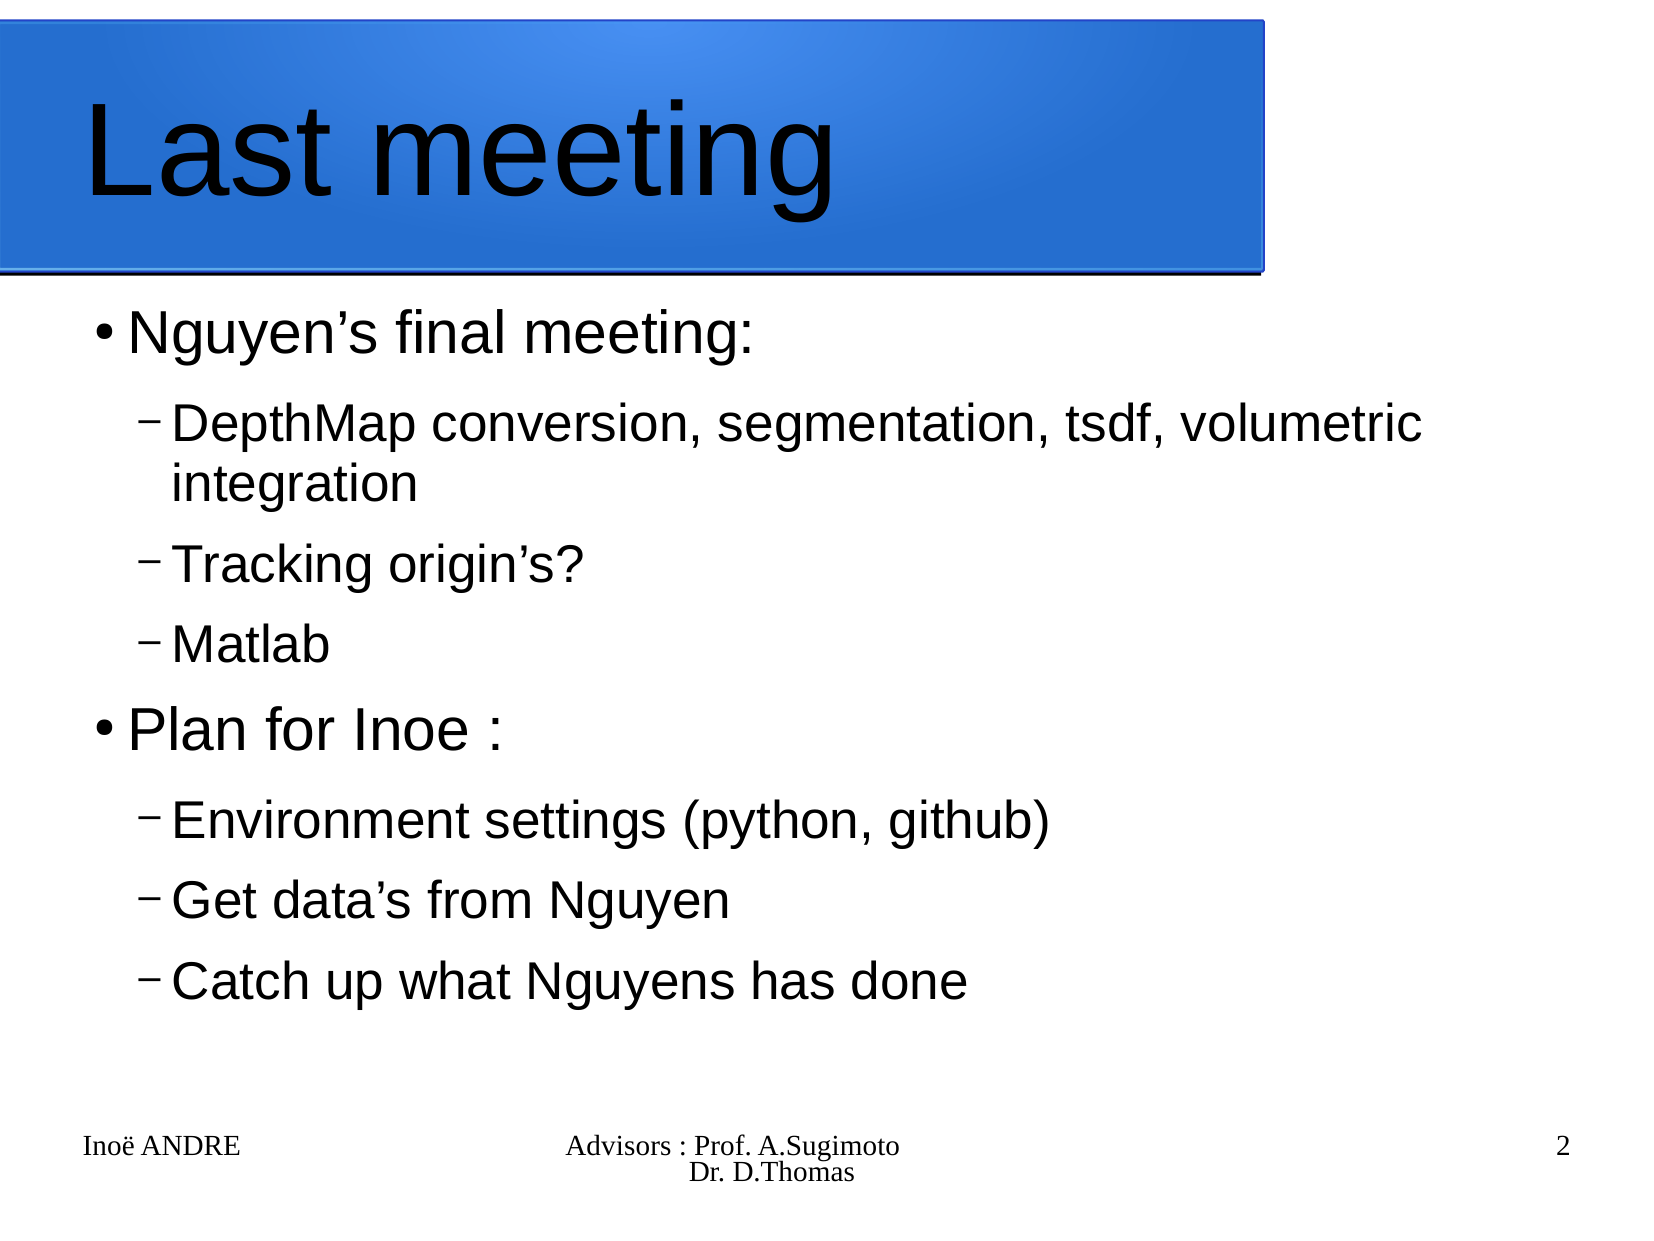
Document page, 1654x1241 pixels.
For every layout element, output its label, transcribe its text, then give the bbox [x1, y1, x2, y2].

list Nguyen’s final meeting: DepthMap conversion, segmentation, tsdf, volumetric integration Tracking origin’s? Matlab Plan for Inoe : Environment settings (python, github) Get data’s from Nguyen Catch up what Nguyens has done [82, 299, 1571, 1019]
title Last meeting [82, 47, 1235, 252]
